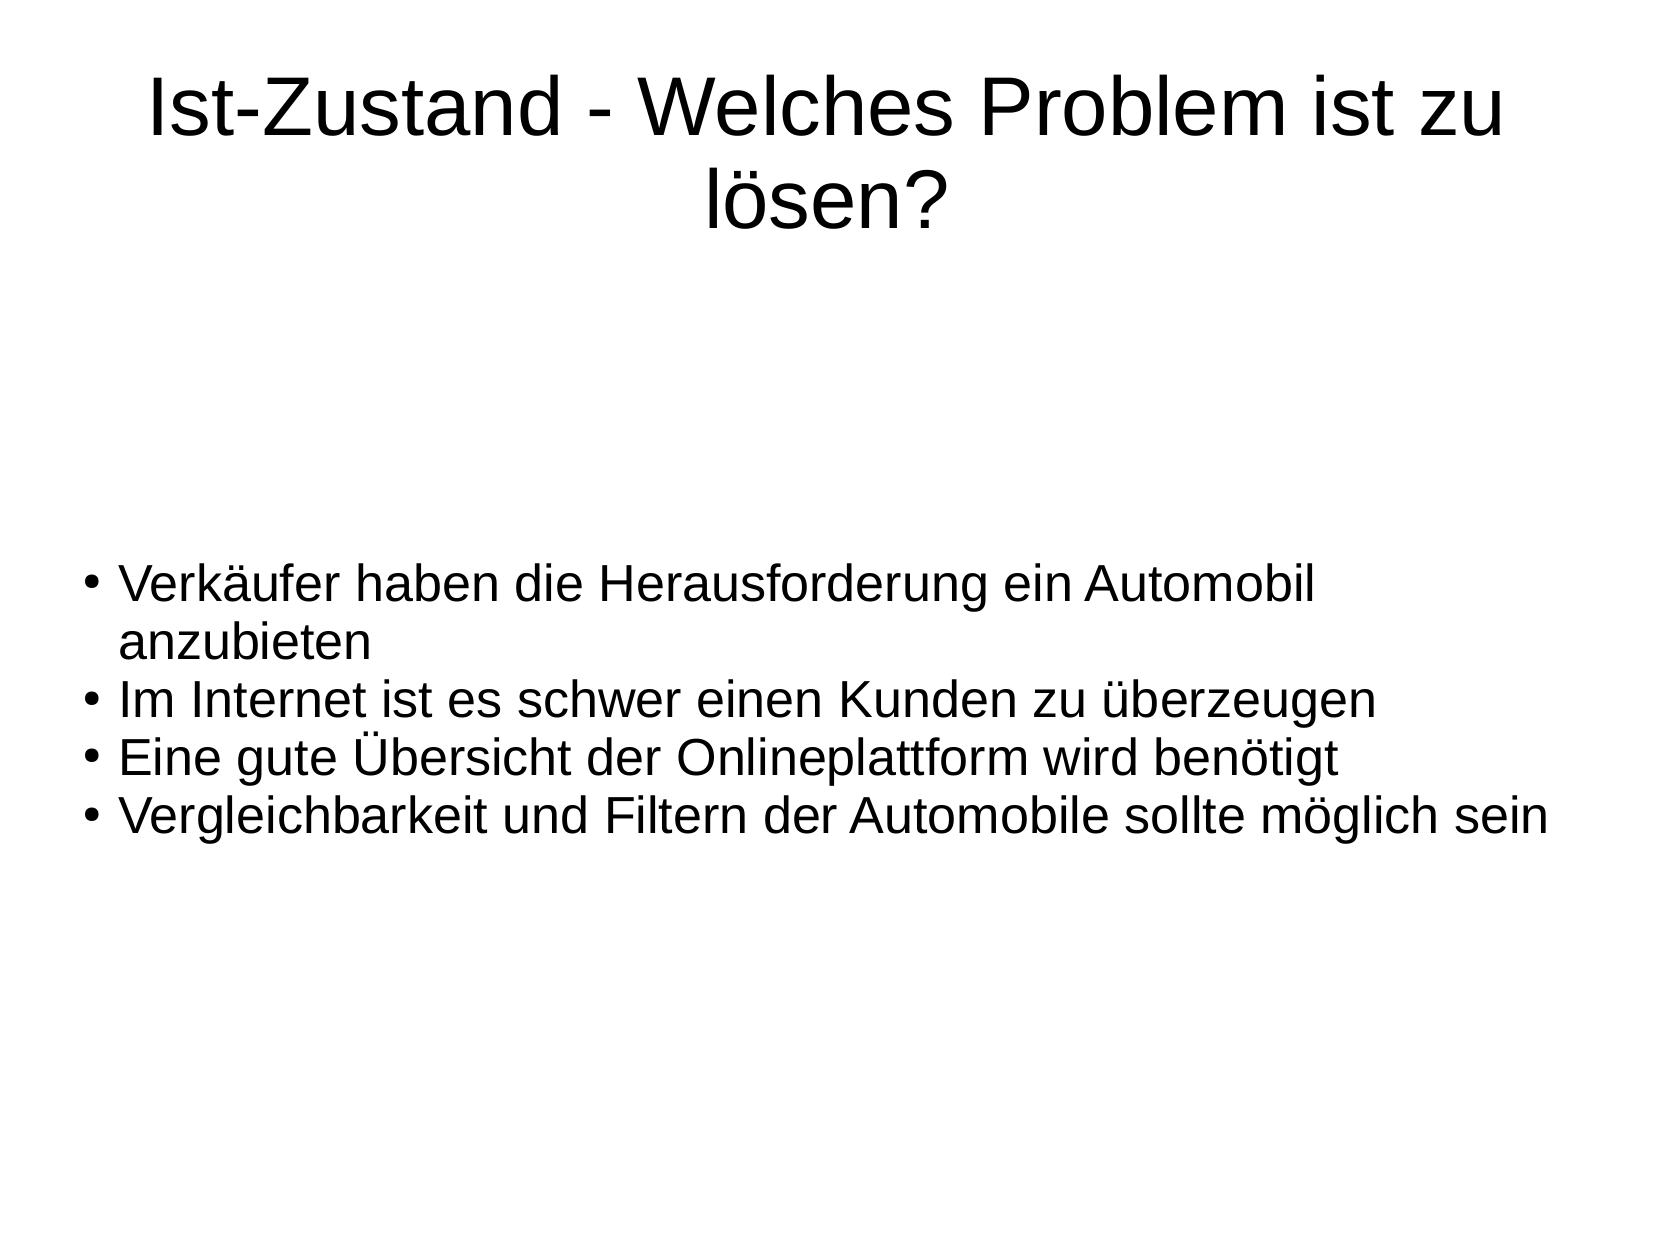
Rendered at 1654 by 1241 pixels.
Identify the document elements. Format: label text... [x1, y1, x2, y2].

subtitle Verkäufer haben die Herausforderung ein Automobil anzubieten Im Internet ist es schwer einen Kunden zu überzeugen Eine gute Übersicht der Onlineplattform wird benötigt Vergleichbarkeit und Filtern der Automobile sollte möglich sein [82, 290, 1571, 1109]
title Ist-Zustand - Welches Problem ist zu lösen? [82, 49, 1571, 257]
